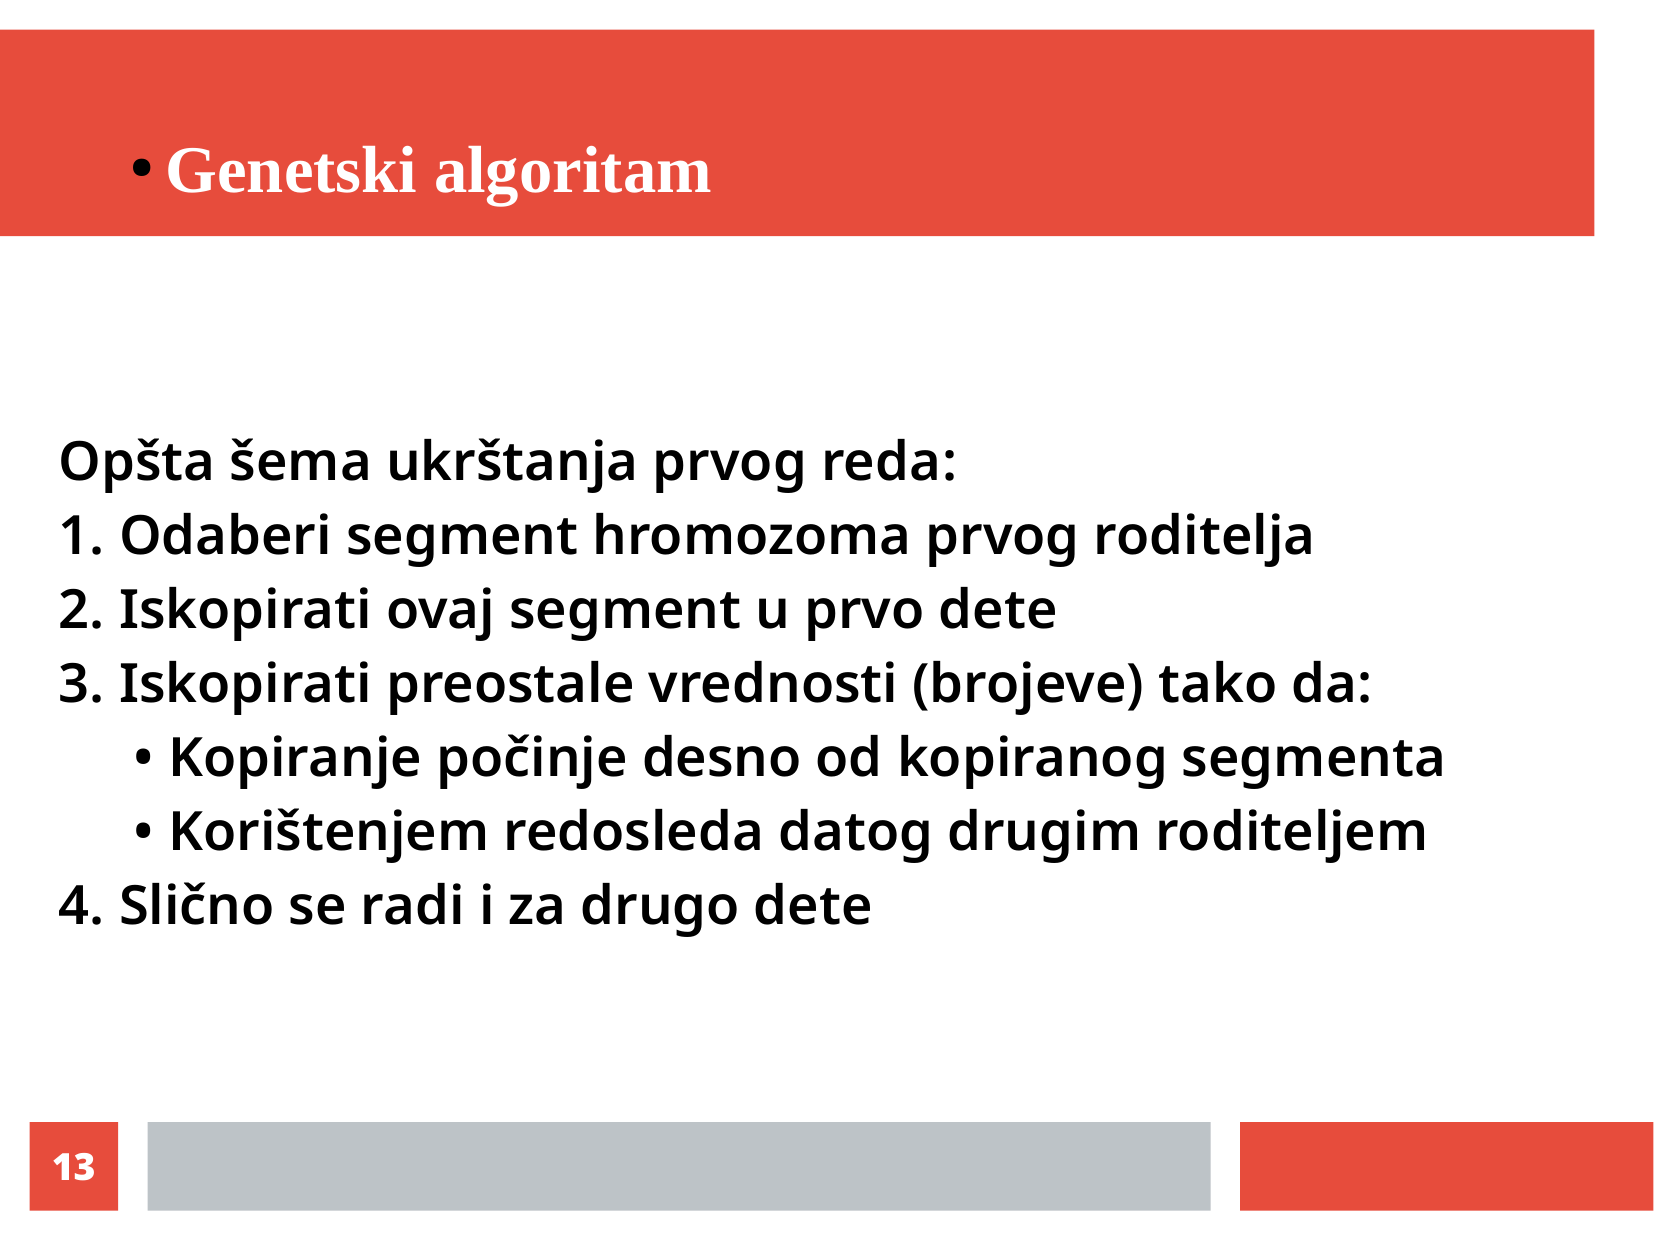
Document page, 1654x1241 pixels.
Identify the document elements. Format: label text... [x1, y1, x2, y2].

list Opšta šema ukrštanja prvog reda: 1. Odaberi segment hromozoma prvog roditelja 2. Iskopirati ovaj segment u prvo dete 3. Iskopirati preostale vrednosti (brojeve) tako da: • Kopiranje počinje desno od kopiranog segmenta • Korištenjem redosleda datog drugim roditeljem 4. Slično se radi i za drugo dete [59, 324, 1565, 1093]
title Genetski algoritam [59, 59, 1595, 207]
